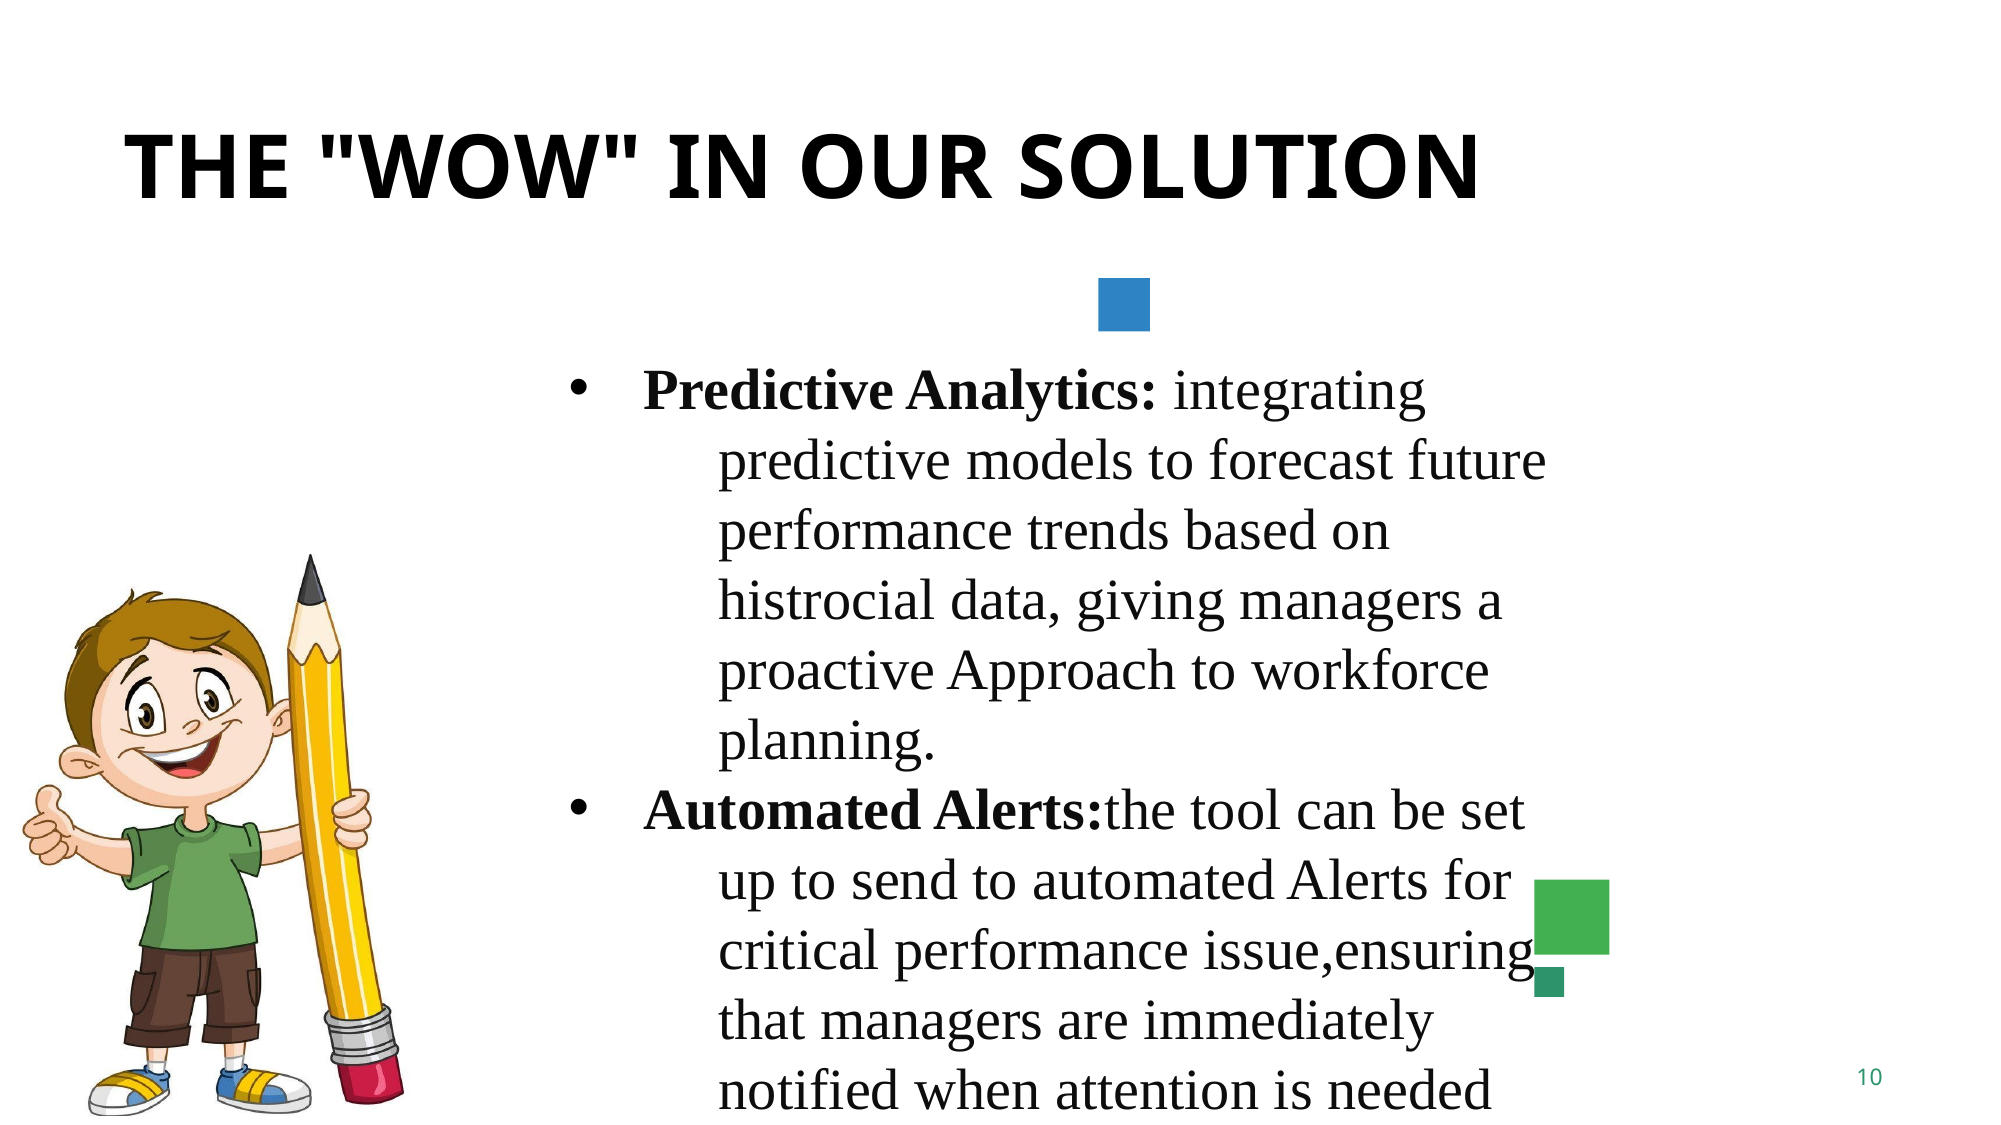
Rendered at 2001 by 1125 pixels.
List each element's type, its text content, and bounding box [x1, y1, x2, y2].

title THE "WOW" IN OUR SOLUTION [121, 107, 1513, 218]
text_box [1565, 879, 1610, 955]
text_box Predictive Analytics: integrating predictive models to forecast future performance trends based on histrocial data, giving managers a proactive Approach to workforce planning. Automated Alerts:the tool can be set up to send to automated Alerts for critical performance issue,ensuring that managers are immediately notified when attention is needed [553, 343, 1565, 1066]
text_box 10 [1849, 1061, 1888, 1094]
text_box [1098, 278, 1150, 332]
picture [10, 554, 416, 1116]
